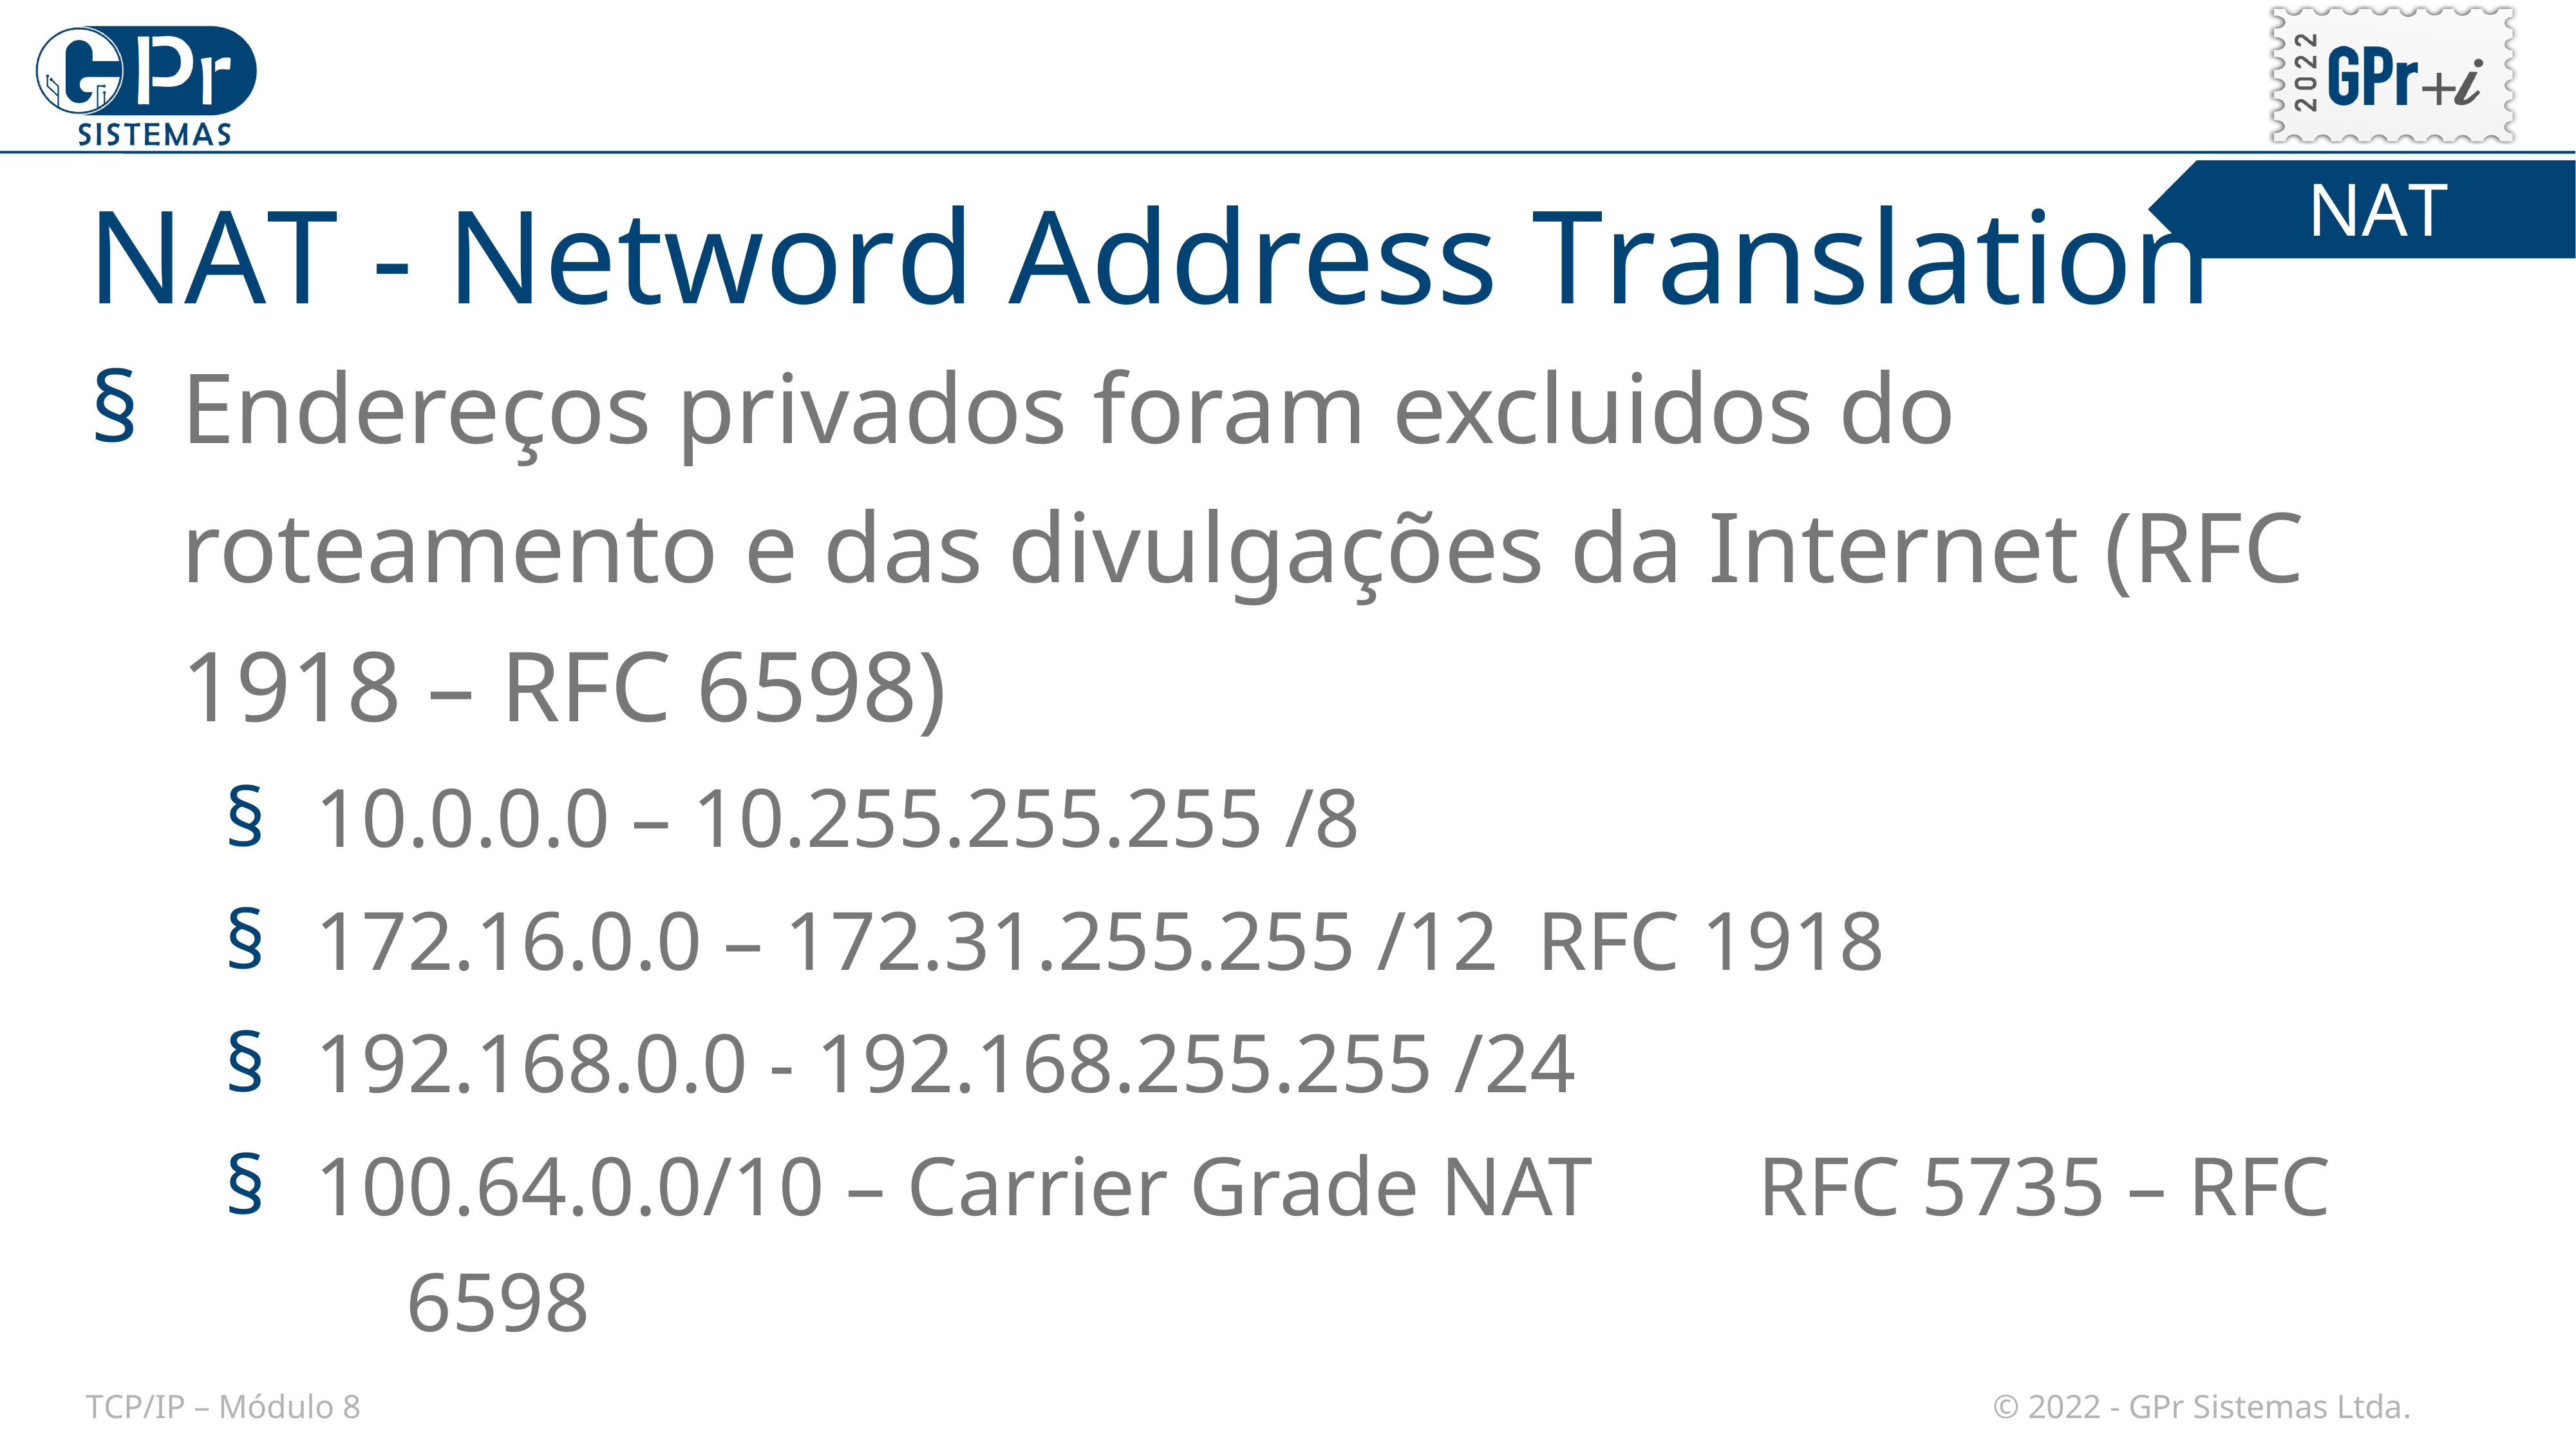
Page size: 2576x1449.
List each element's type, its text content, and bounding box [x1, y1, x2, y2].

text_box NAT [2219, 157, 2537, 256]
list NAT - Netword Address Translation [81, 169, 2496, 343]
text_box [2148, 160, 2576, 258]
picture [34, 26, 257, 147]
picture [2268, 4, 2519, 145]
list Endereços privados foram excluidos do roteamento e das divulgações da Internet (RFC 1918 – RFC 6598) 10.0.0.0 – 10.255.255.255 /8 172.16.0.0 – 172.31.255.255 /12 RFC 1918 192.168.0.0 - 192.168.255.255 /24 100.64.0.0/10 – Carrier Grade NAT RFC 5735 – RFC 6598 [80, 319, 2496, 1382]
